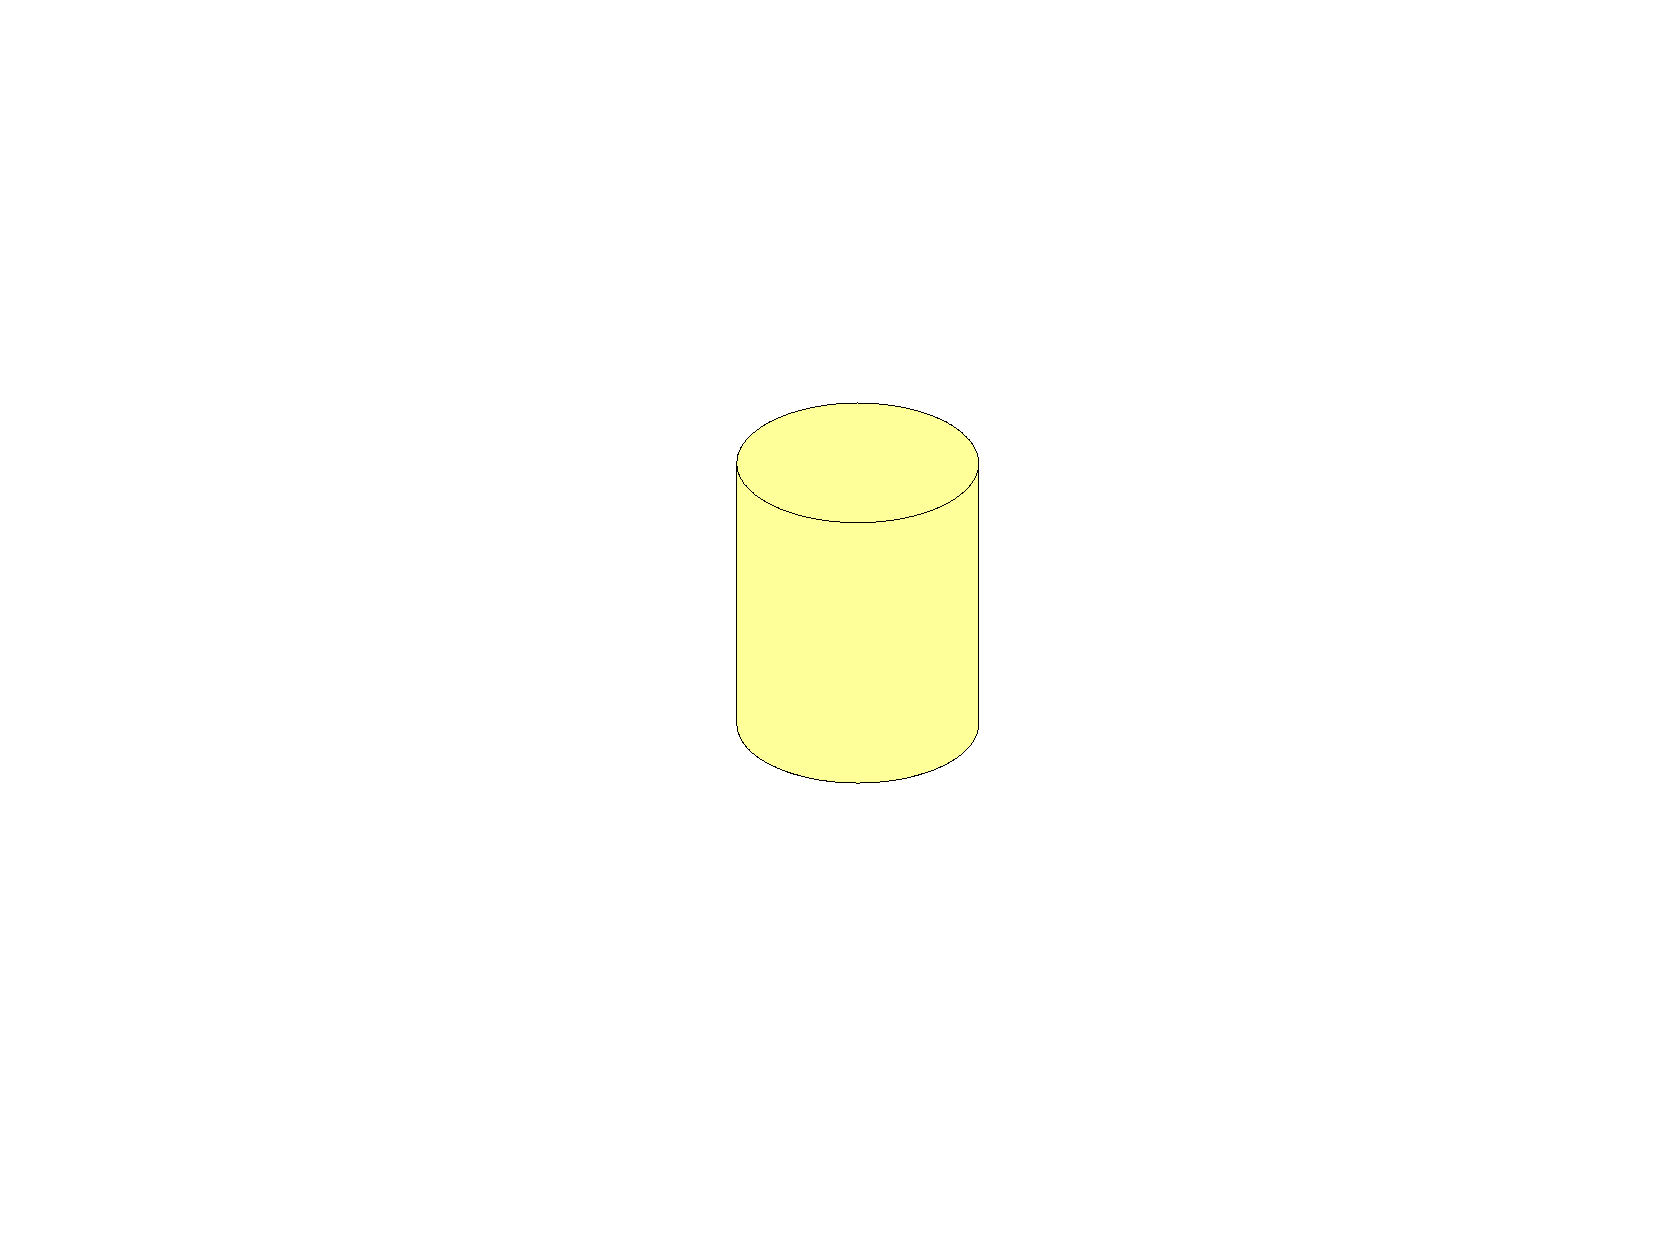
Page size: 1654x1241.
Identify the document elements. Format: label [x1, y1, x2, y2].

text_box [736, 402, 979, 784]
